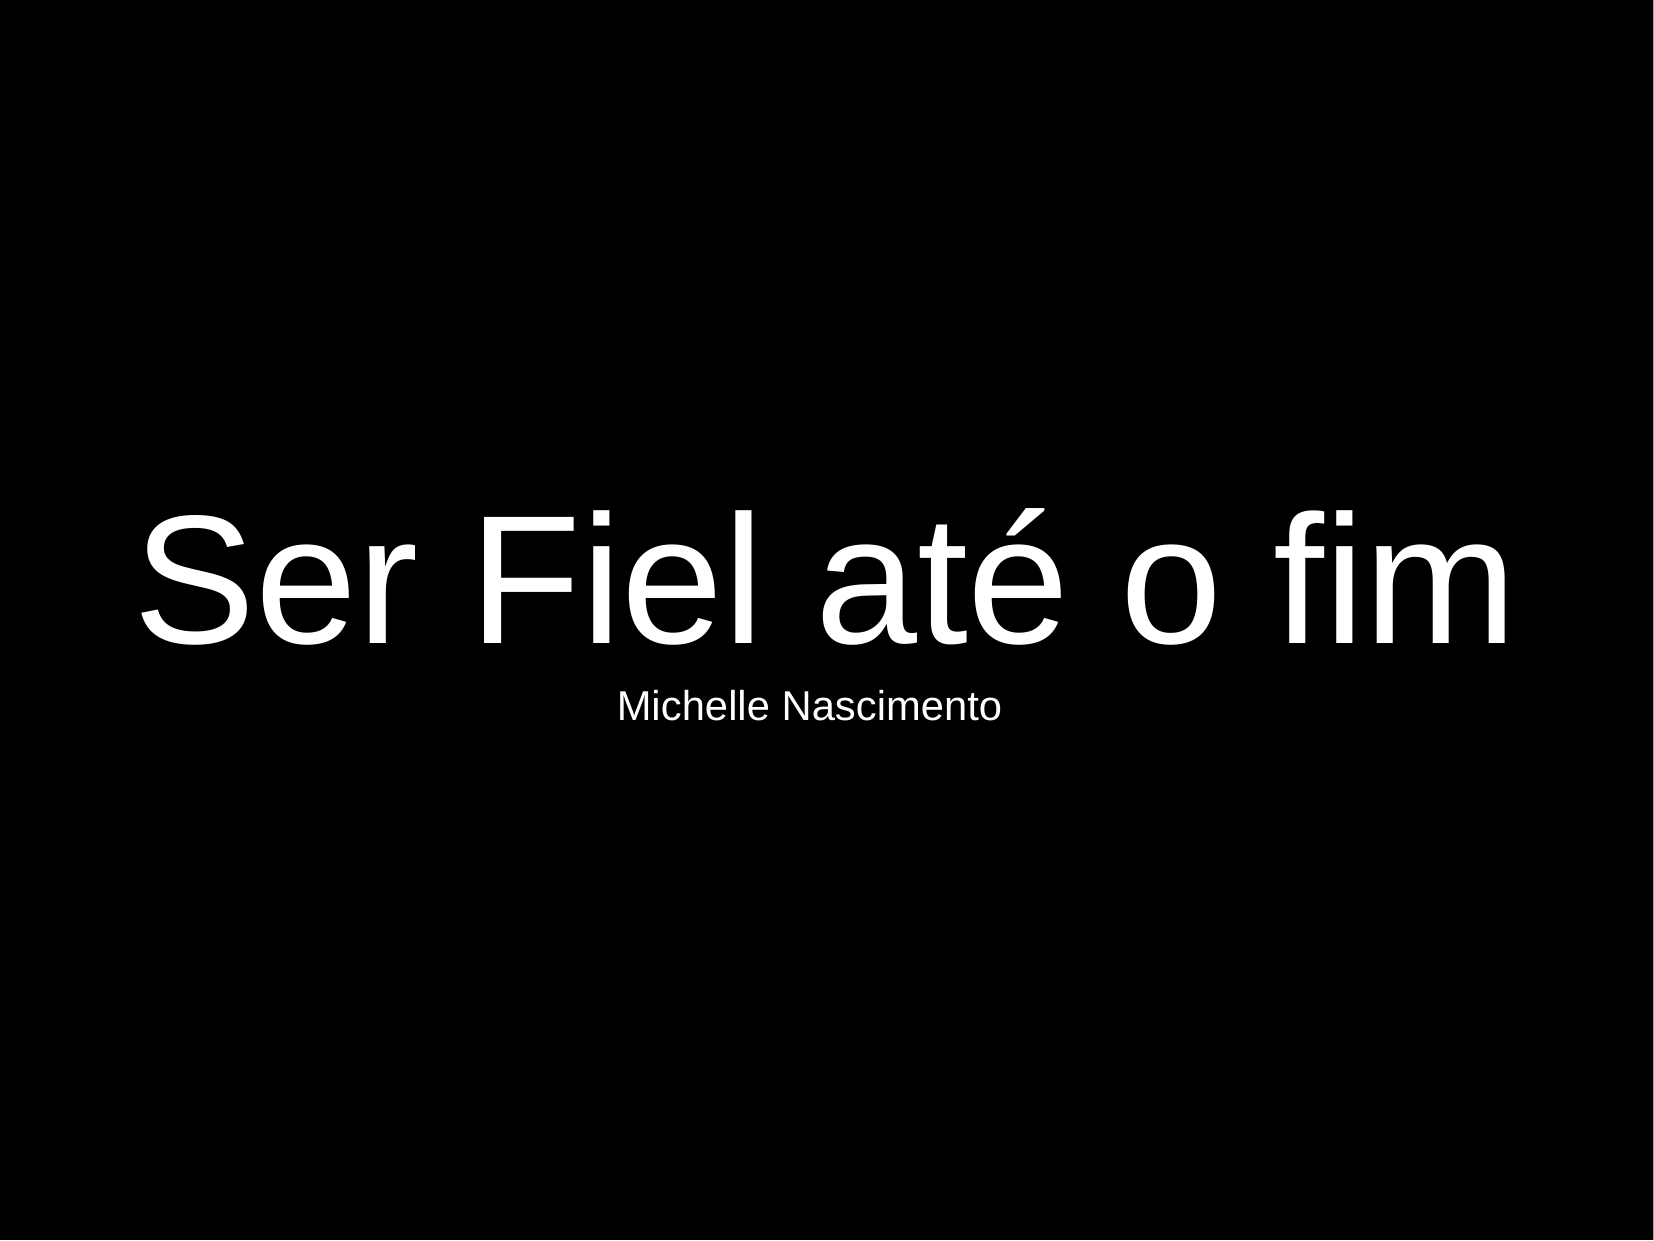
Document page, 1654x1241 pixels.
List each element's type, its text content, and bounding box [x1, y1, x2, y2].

subtitle Ser Fiel até o fim Michelle Nascimento [35, 49, 1619, 1158]
